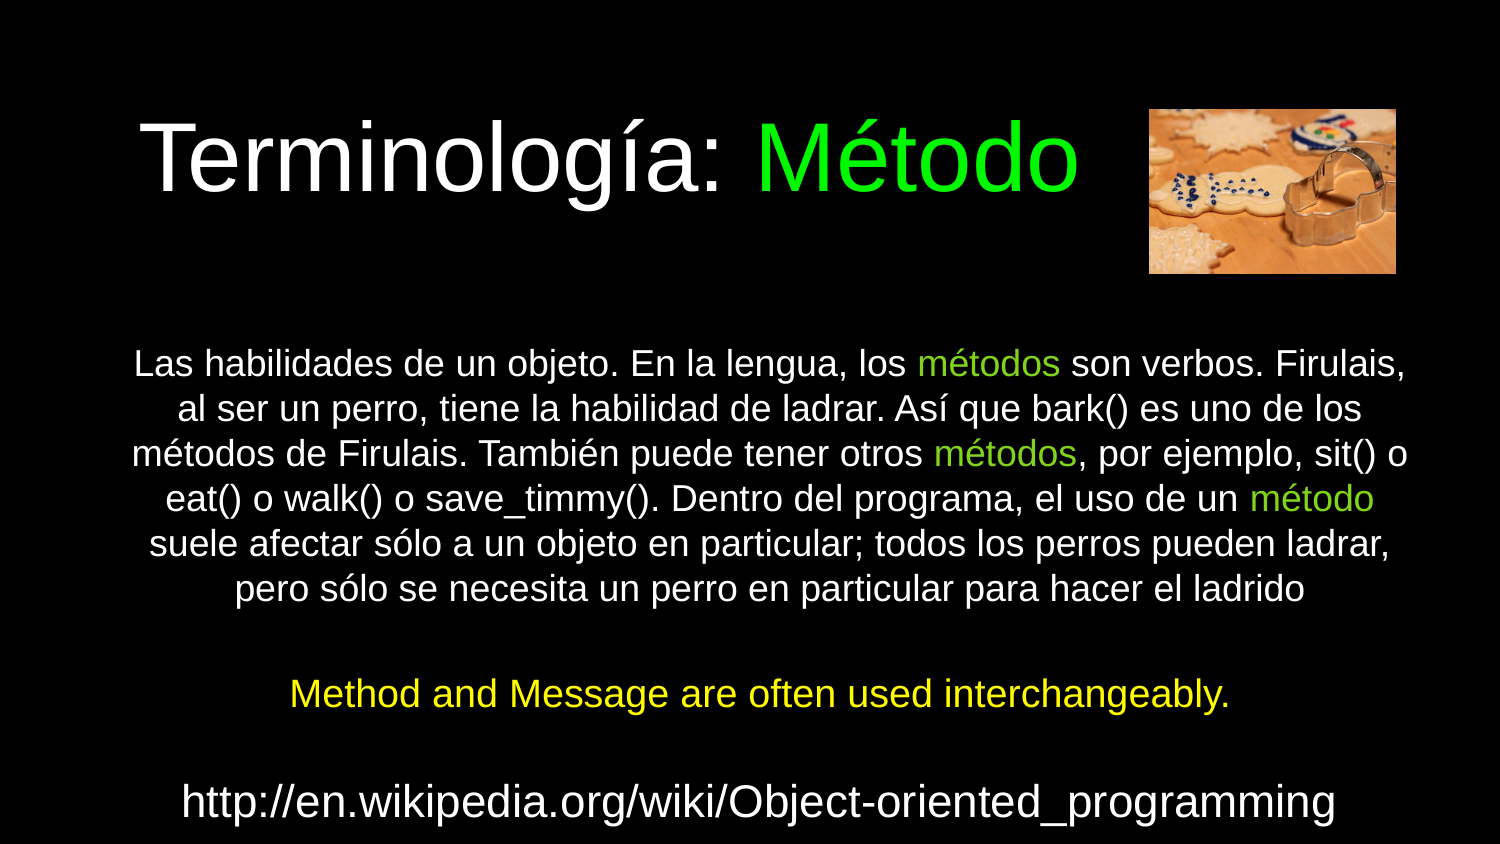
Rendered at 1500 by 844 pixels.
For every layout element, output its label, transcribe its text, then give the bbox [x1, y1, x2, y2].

text_box Las habilidades de un objeto. En la lengua, los métodos son verbos. Firulais, al ser un perro, tiene la habilidad de ladrar. Así que bark() es uno de los métodos de Firulais. También puede tener otros métodos, por ejemplo, sit() o eat() o walk() o save_timmy(). Dentro del programa, el uso de un método suele afectar sólo a un objeto en particular; todos los perros pueden ladrar, pero sólo se necesita un perro en particular para hacer el ladrido [119, 316, 1421, 632]
text_box http://en.wikipedia.org/wiki/Object-oriented_programming [61, 770, 1458, 829]
text_box Method and Message are often used interchangeably. [139, 666, 1383, 716]
title Terminología: Método [106, 70, 1114, 235]
picture [1149, 109, 1396, 274]
